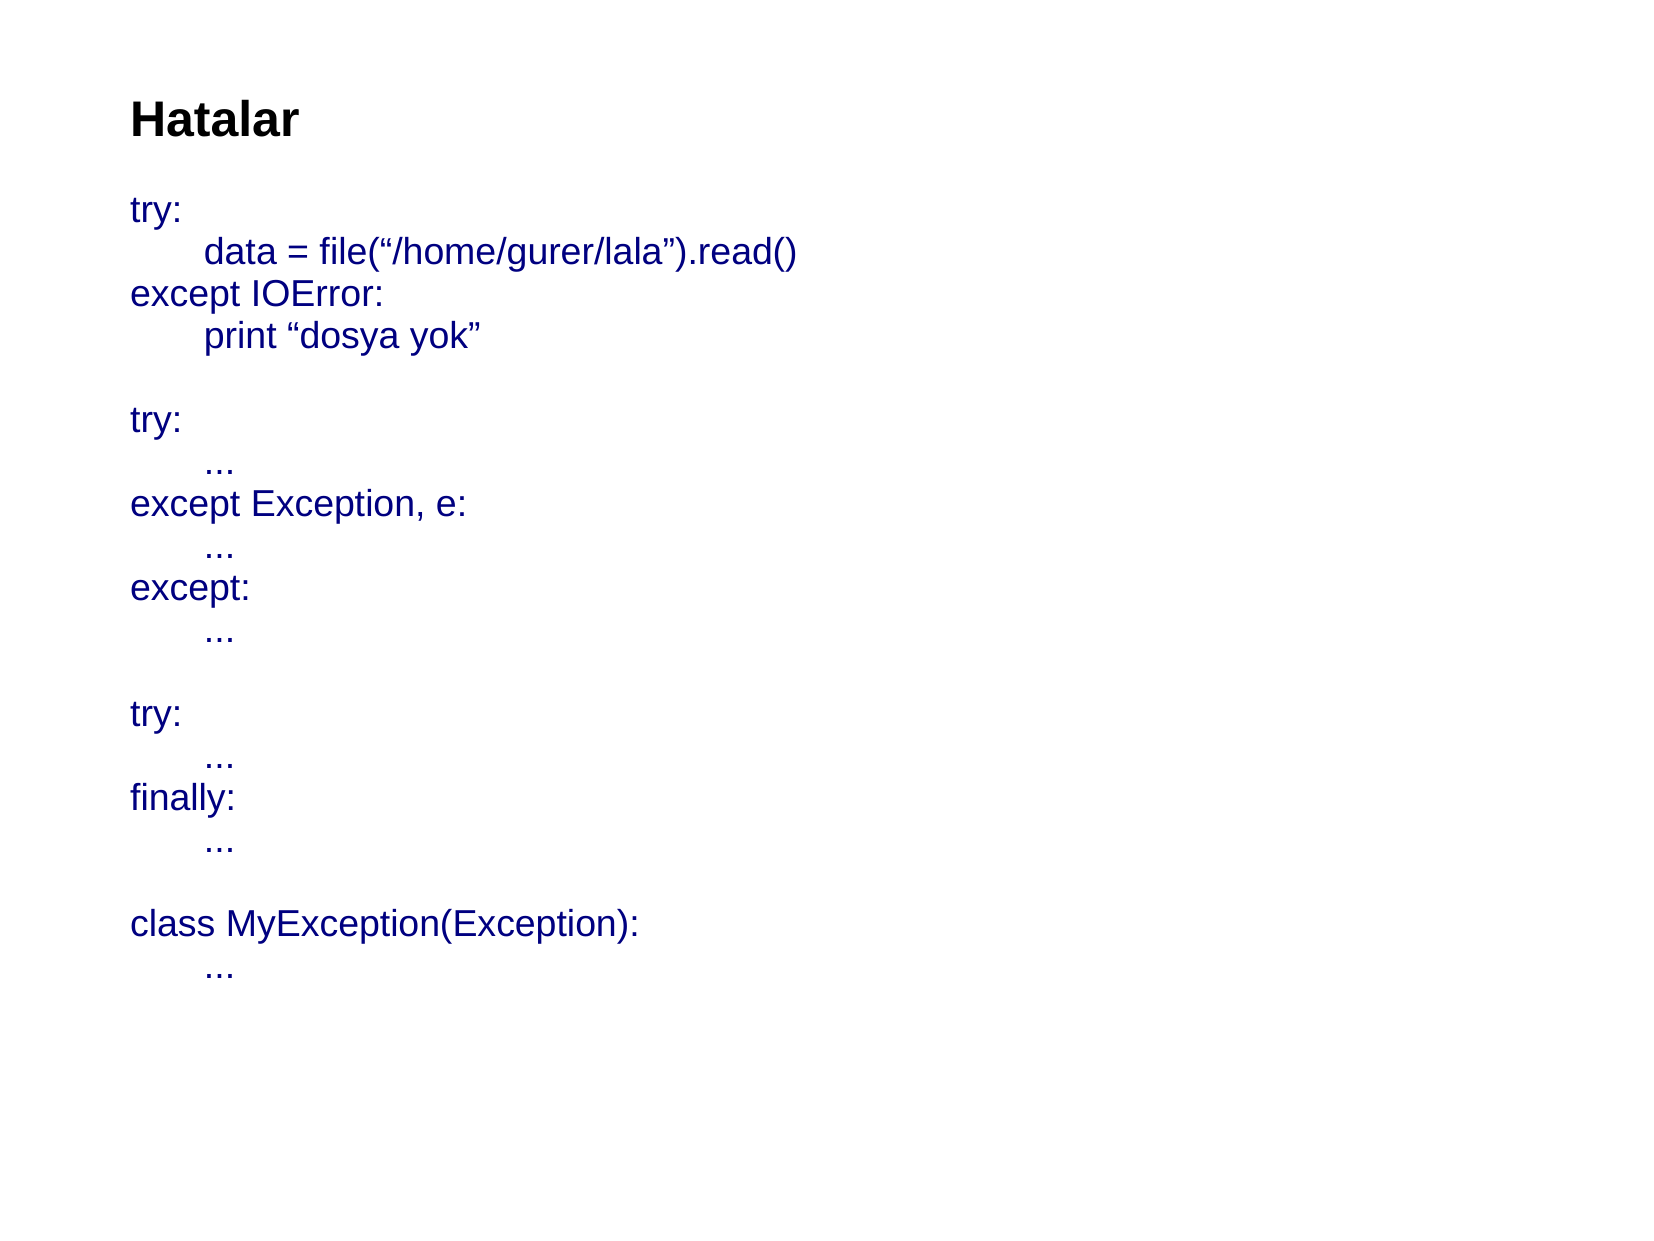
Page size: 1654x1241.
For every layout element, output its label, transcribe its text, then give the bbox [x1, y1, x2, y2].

text_box Hatalar try: data = file(“/home/gurer/lala”).read() except IOError: print “dosya yok” try: ... except Exception, e: ... except: ... try: ... finally: ... class MyException(Exception): ... [115, 83, 1536, 1093]
